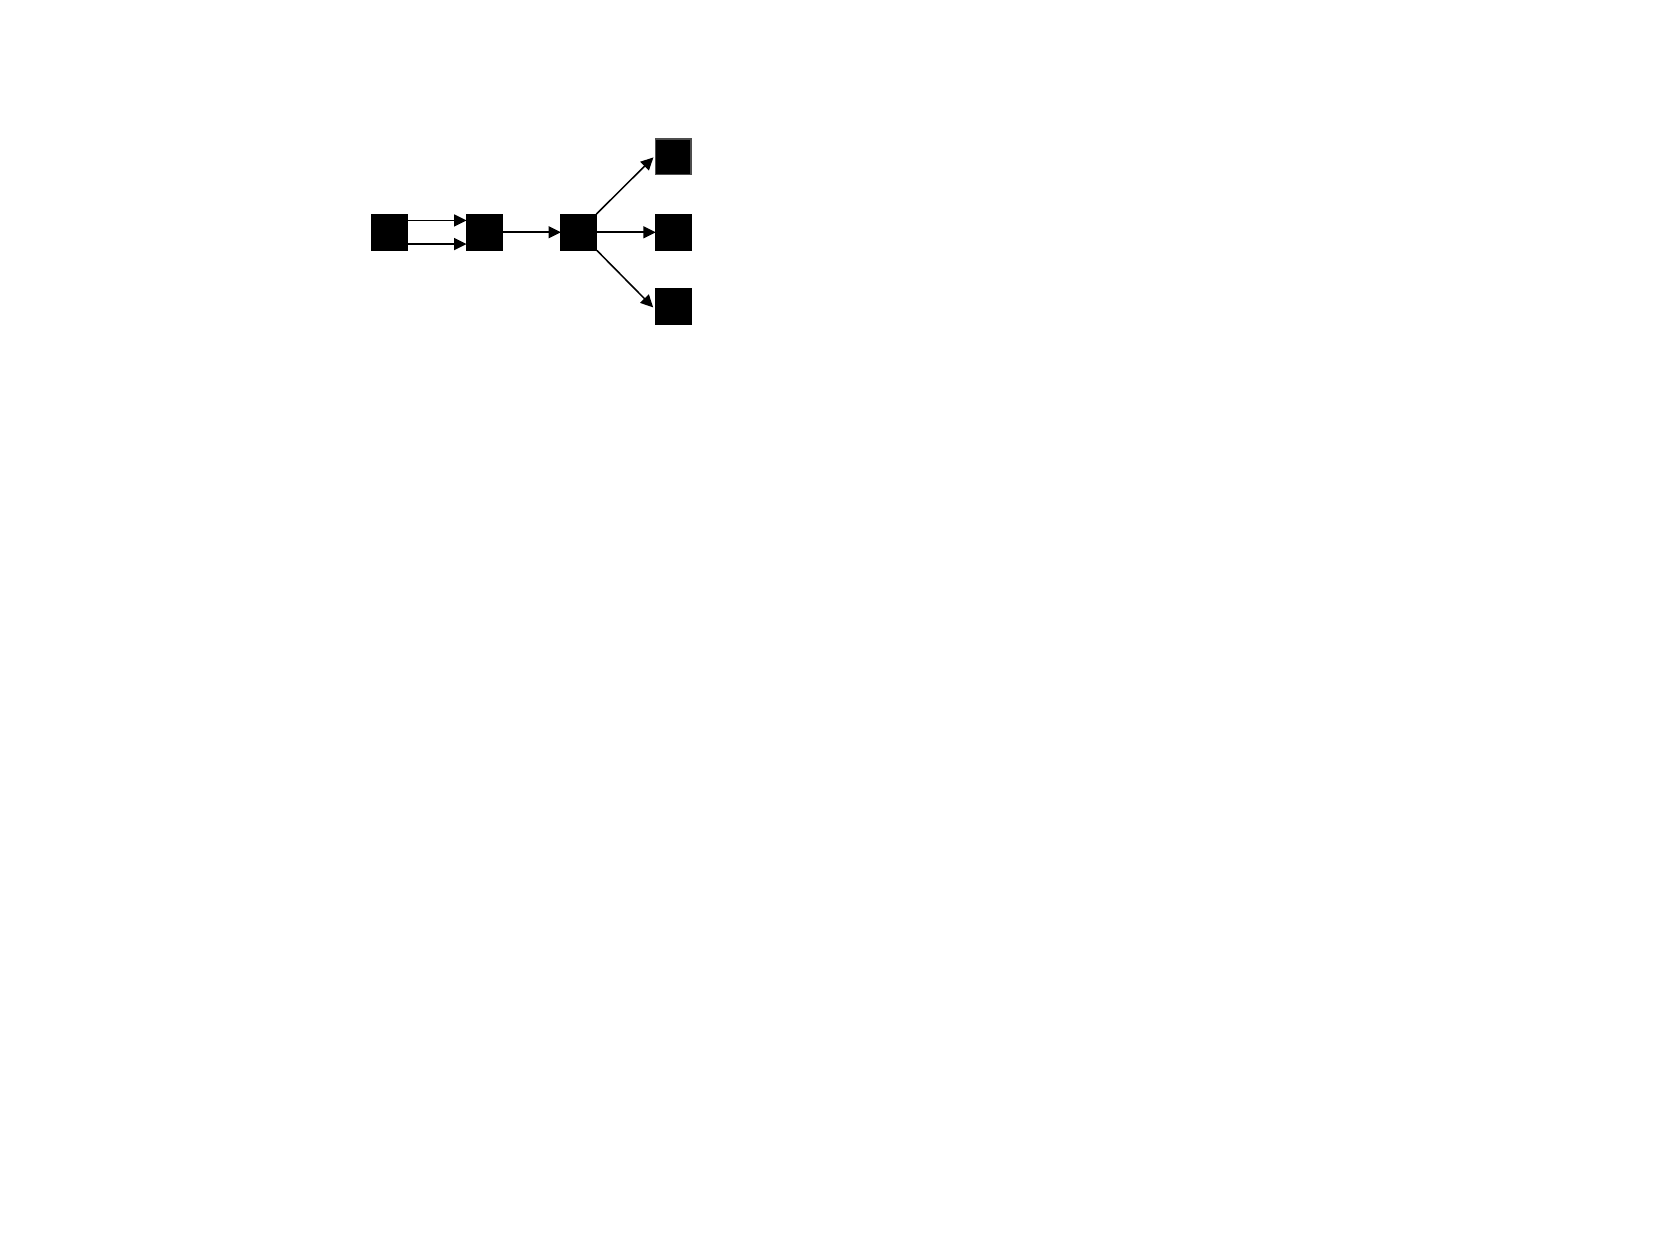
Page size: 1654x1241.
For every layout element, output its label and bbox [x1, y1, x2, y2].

text_box [371, 214, 408, 250]
text_box [466, 214, 502, 250]
text_box [655, 288, 692, 324]
text_box [655, 214, 692, 250]
text_box [655, 138, 692, 175]
text_box [560, 214, 597, 250]
